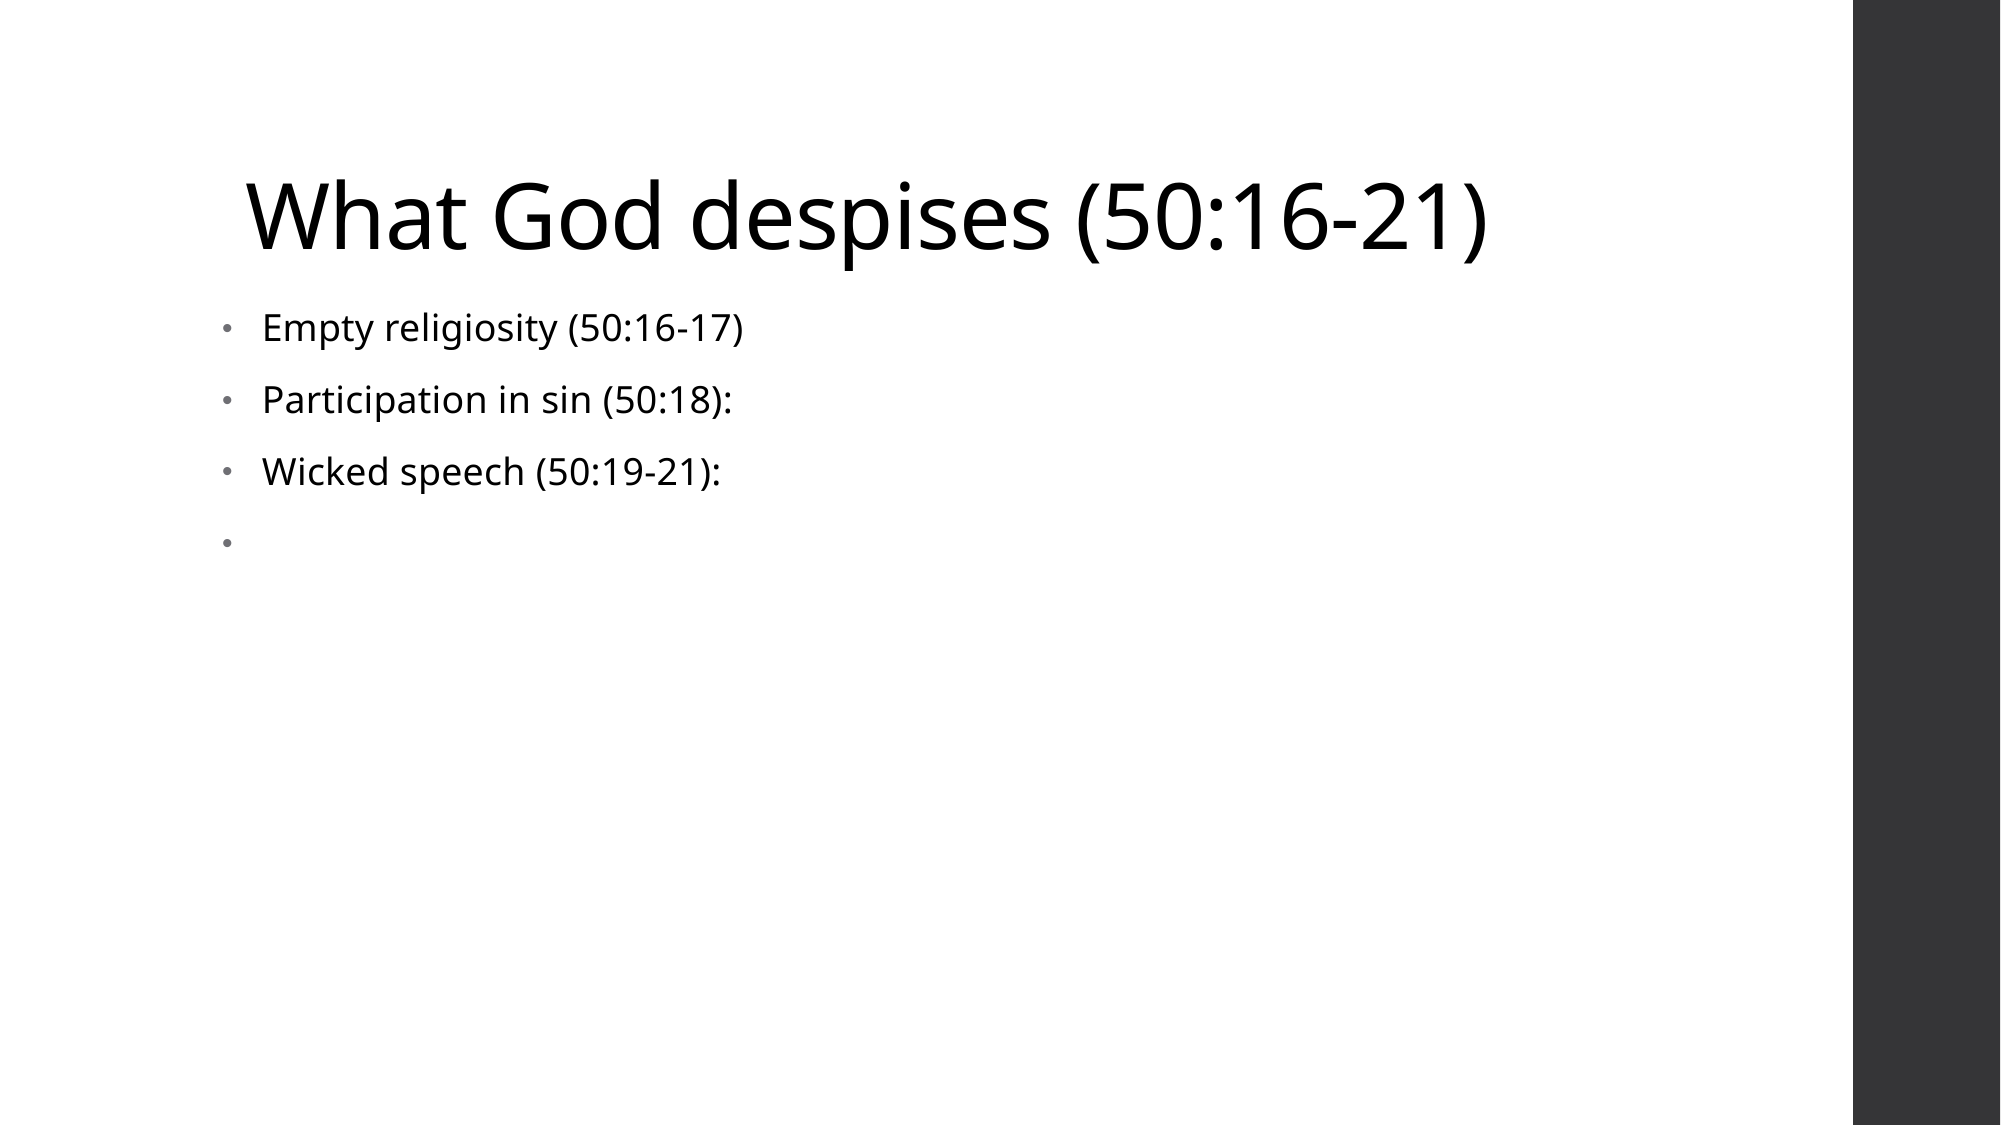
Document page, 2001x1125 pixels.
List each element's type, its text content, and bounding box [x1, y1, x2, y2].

title What God despises (50:16-21) [206, 60, 1797, 278]
list Empty religiosity (50:16-17) Participation in sin (50:18): Wicked speech (50:19-21): [206, 299, 1617, 1014]
